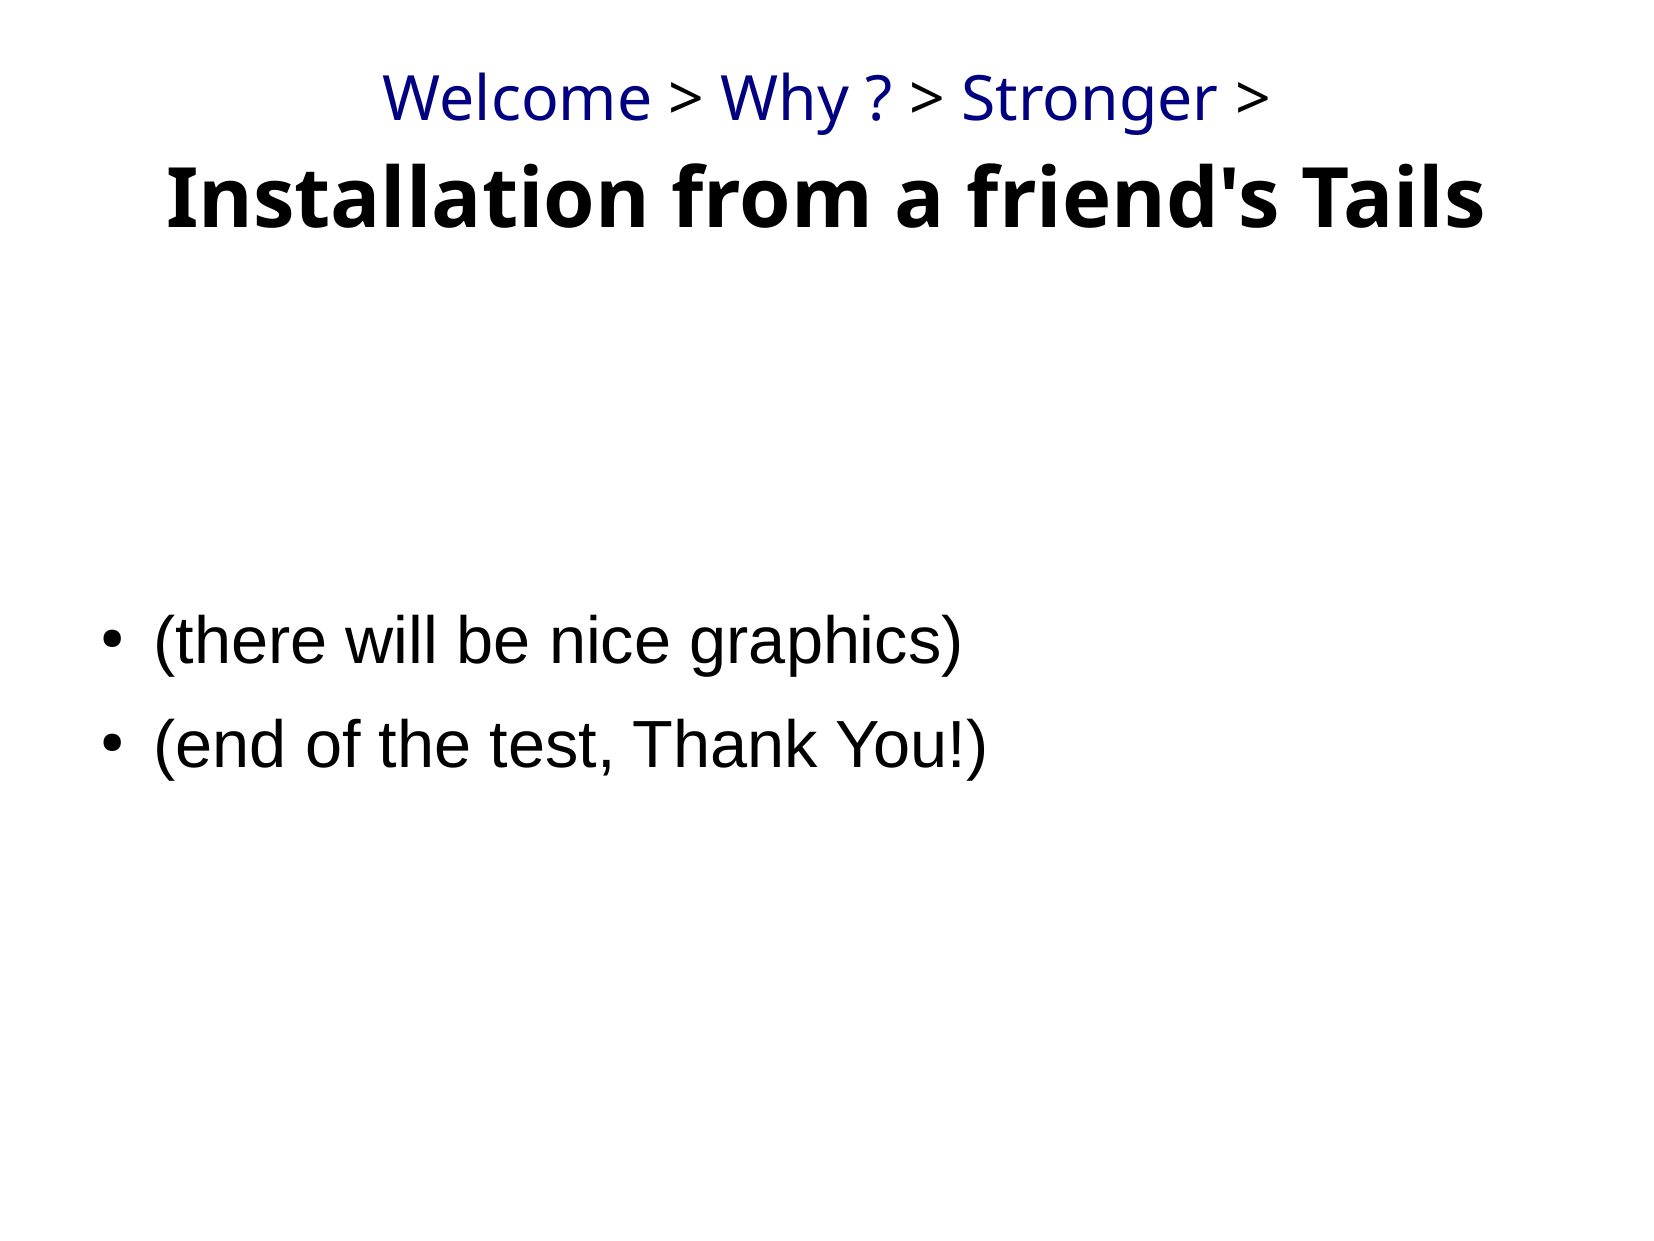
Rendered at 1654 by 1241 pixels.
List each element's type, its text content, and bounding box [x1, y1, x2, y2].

title Welcome > Why ? > Stronger > Installation from a friend's Tails [82, 49, 1571, 257]
list (there will be nice graphics) (end of the test, Thank You!) [82, 290, 1538, 1010]
